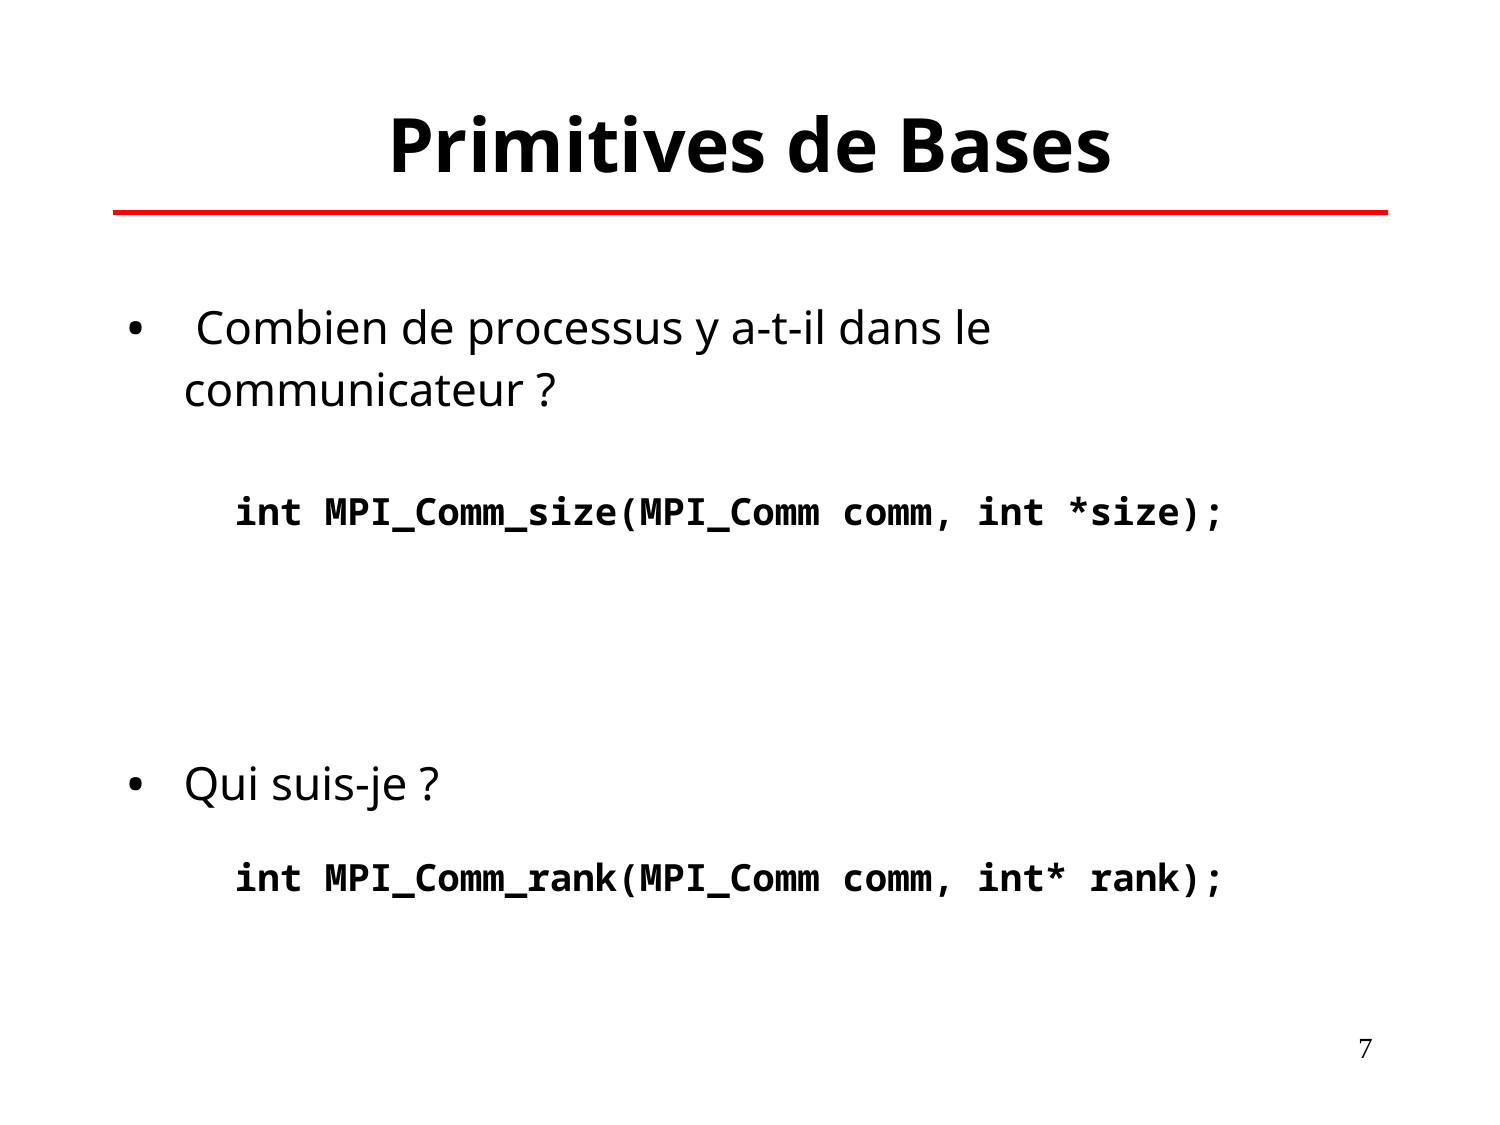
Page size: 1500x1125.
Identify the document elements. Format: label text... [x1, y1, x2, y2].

list Combien de processus y a-t-il dans le communicateur ? int MPI_Comm_size(MPI_Comm comm, int *size); Qui suis-je ? int MPI_Comm_rank(MPI_Comm comm, int* rank); [112, 287, 1388, 963]
title Primitives de Bases [112, 49, 1388, 238]
